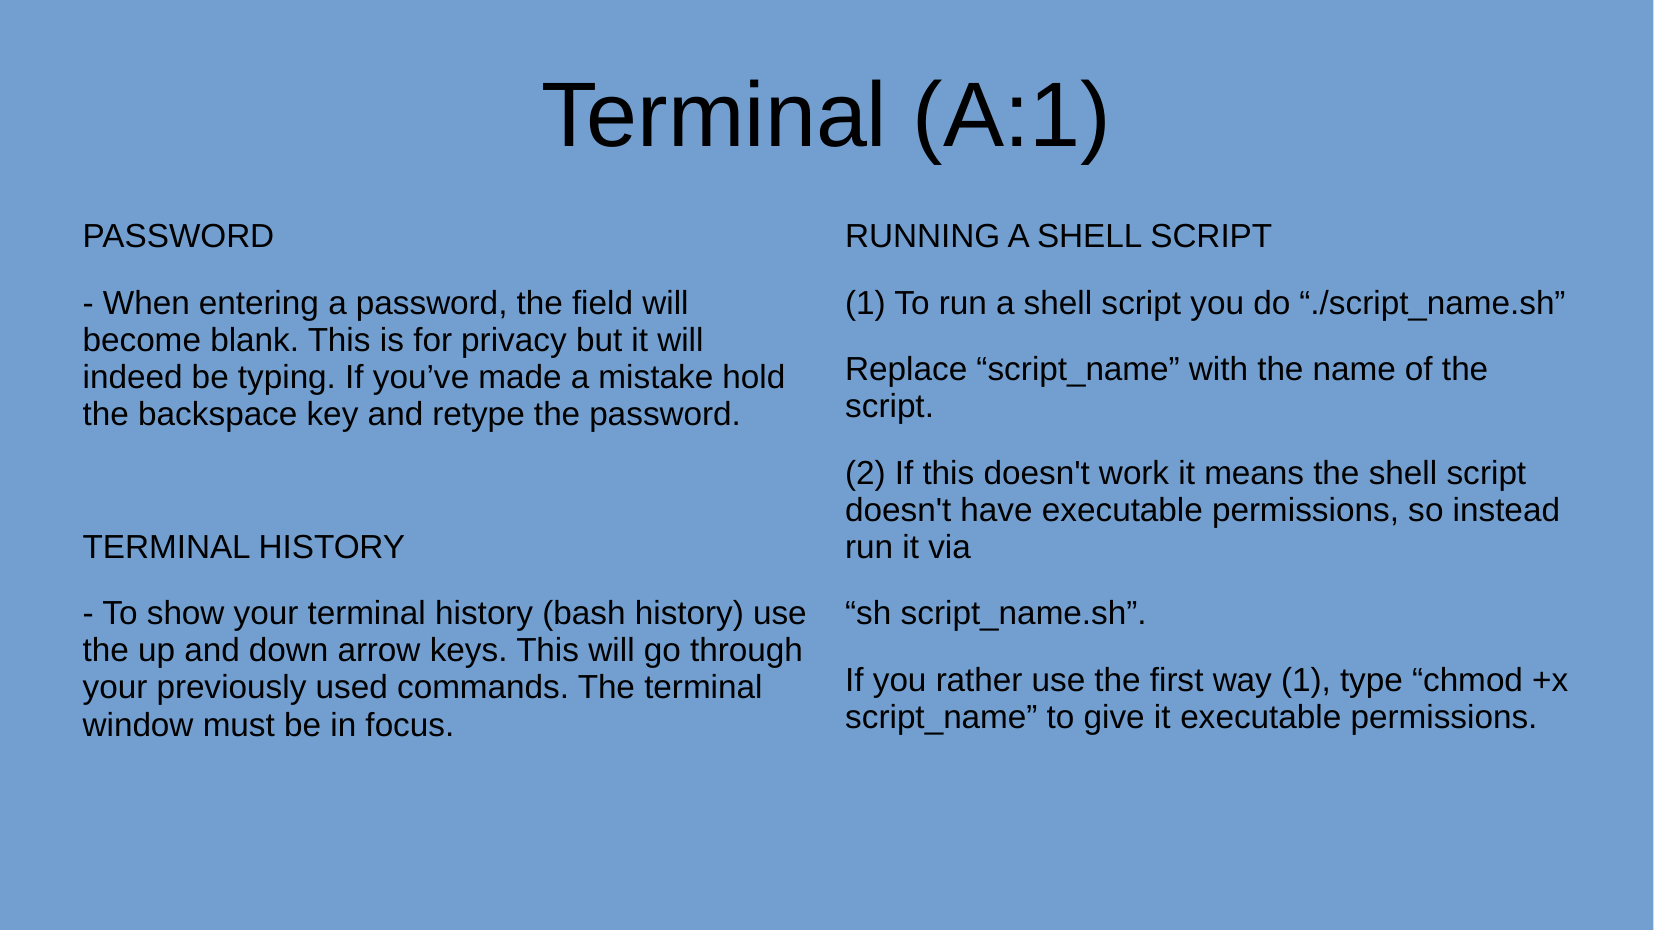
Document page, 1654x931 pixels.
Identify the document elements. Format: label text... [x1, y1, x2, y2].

title Terminal (A:1) [82, 37, 1571, 193]
list RUNNING A SHELL SCRIPT (1) To run a shell script you do “./script_name.sh” Replace “script_name” with the name of the script. (2) If this doesn't work it means the shell script doesn't have executable permissions, so instead run it via “sh script_name.sh”. If you rather use the first way (1), type “chmod +x script_name” to give it executable permissions. [845, 217, 1572, 758]
list PASSWORD - When entering a password, the field will become blank. This is for privacy but it will indeed be typing. If you’ve made a mistake hold the backspace key and retype the password. TERMINAL HISTORY - To show your terminal history (bash history) use the up and down arrow keys. This will go through your previously used commands. The terminal window must be in focus. [82, 217, 809, 758]
